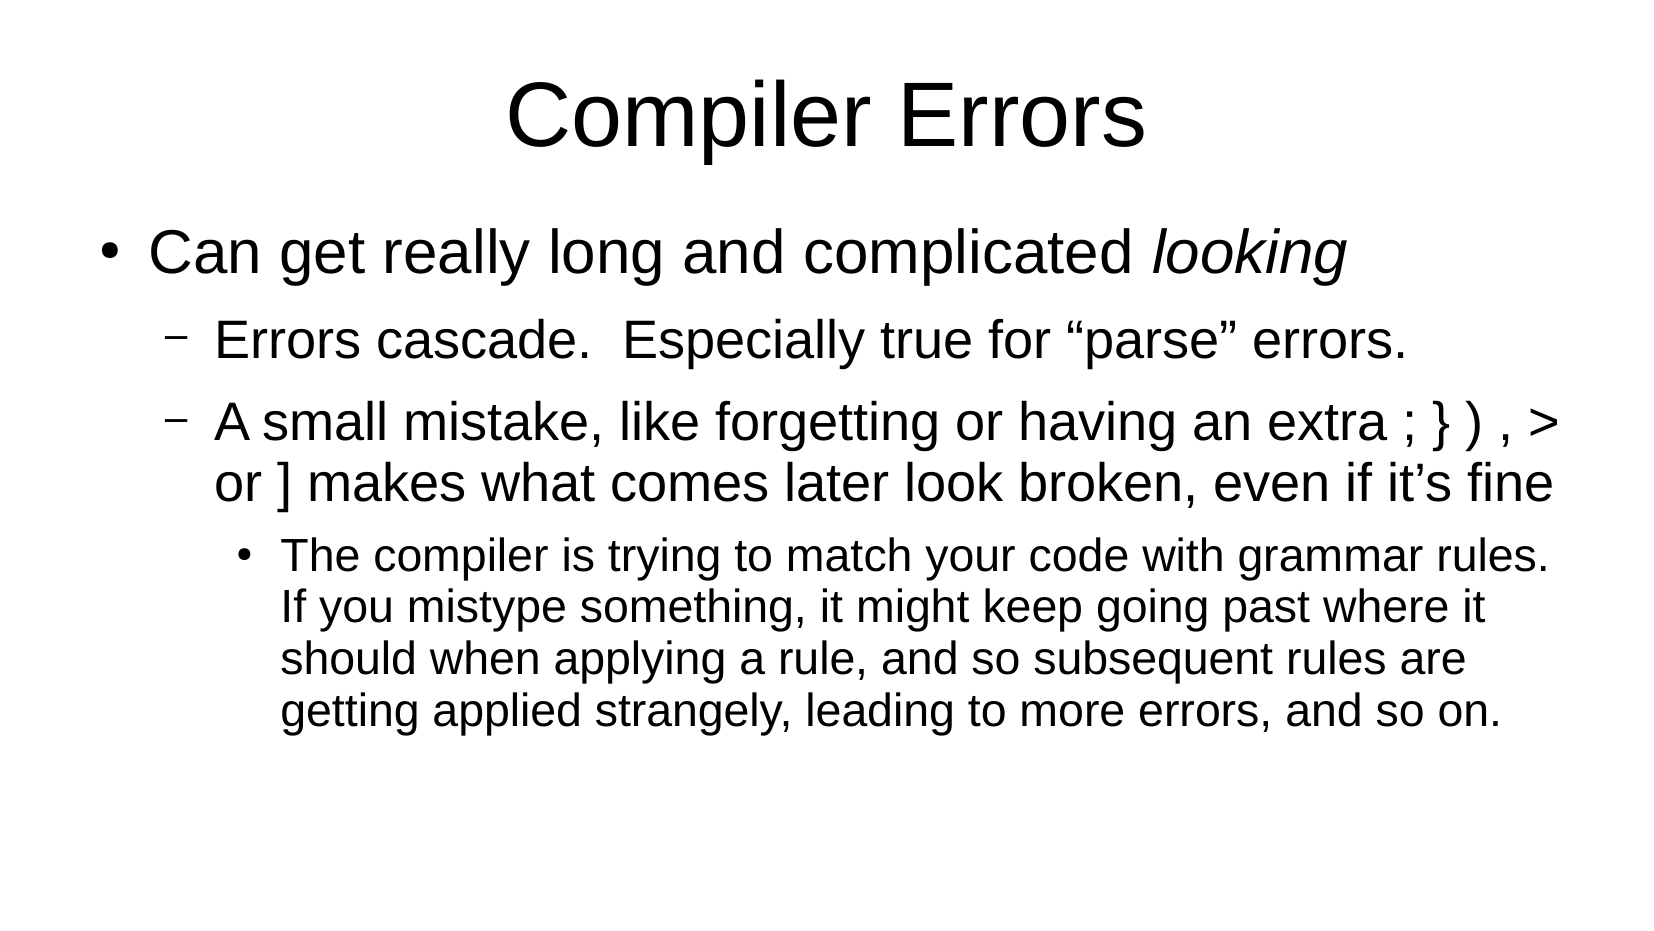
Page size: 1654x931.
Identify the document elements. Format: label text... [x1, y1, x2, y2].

list Can get really long and complicated looking Errors cascade. Especially true for “parse” errors. A small mistake, like forgetting or having an extra ; } ) , > or ] makes what comes later look broken, even if it’s fine The compiler is trying to match your code with grammar rules. If you mistype something, it might keep going past where it should when applying a rule, and so subsequent rules are getting applied strangely, leading to more errors, and so on. [82, 217, 1571, 758]
title Compiler Errors [82, 37, 1571, 193]
